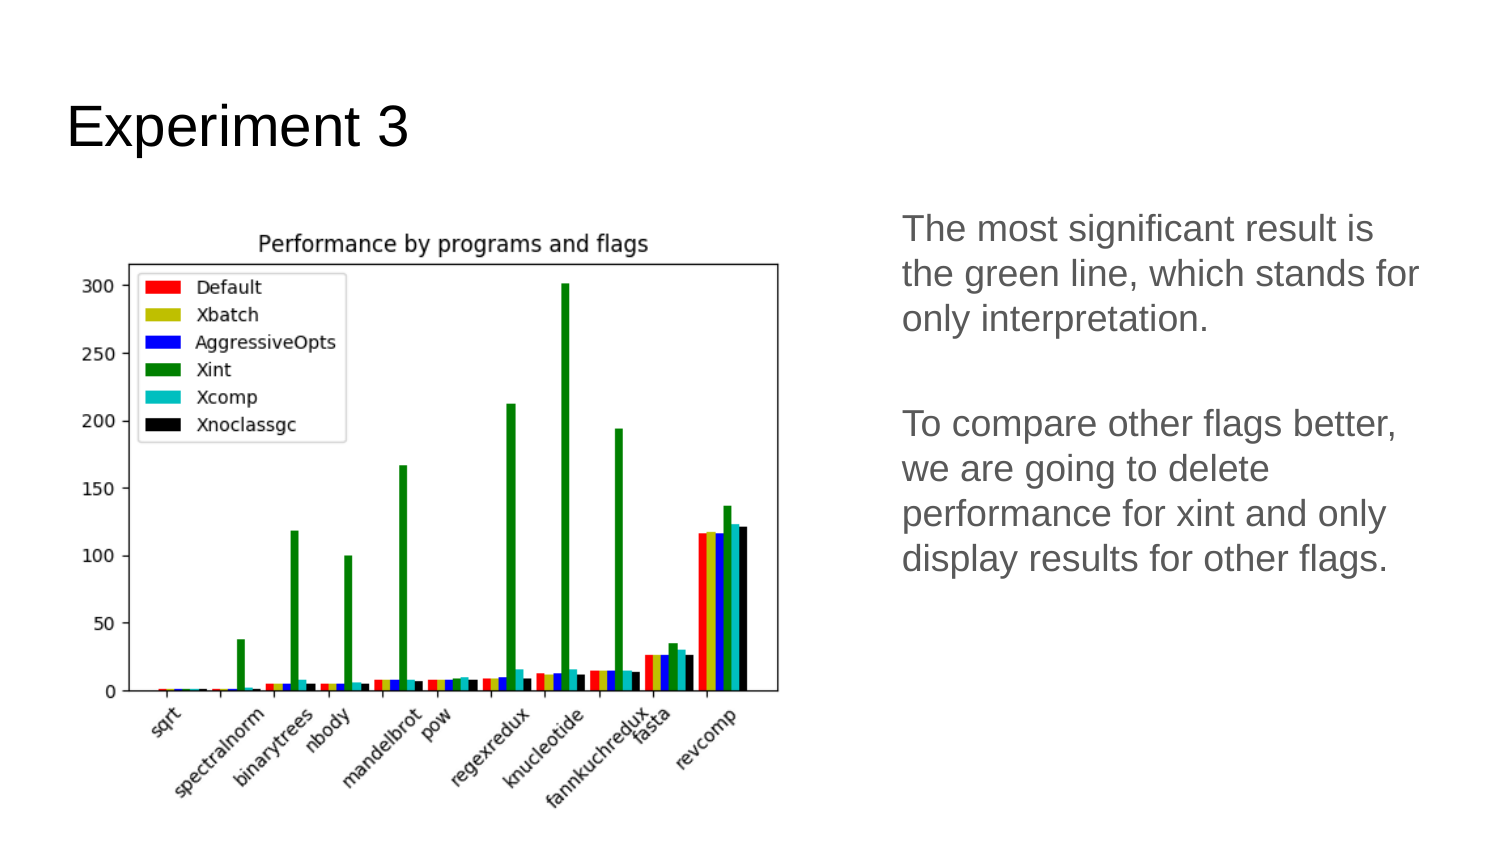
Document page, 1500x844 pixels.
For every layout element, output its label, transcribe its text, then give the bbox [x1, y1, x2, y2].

picture [24, 188, 861, 816]
title Experiment 3 [51, 72, 1449, 167]
text_box To compare other flags better, we are going to delete performance for xint and only display results for other flags. [886, 383, 1449, 545]
list The most significant result is the green line, which stands for only interpretation. [886, 189, 1449, 362]
